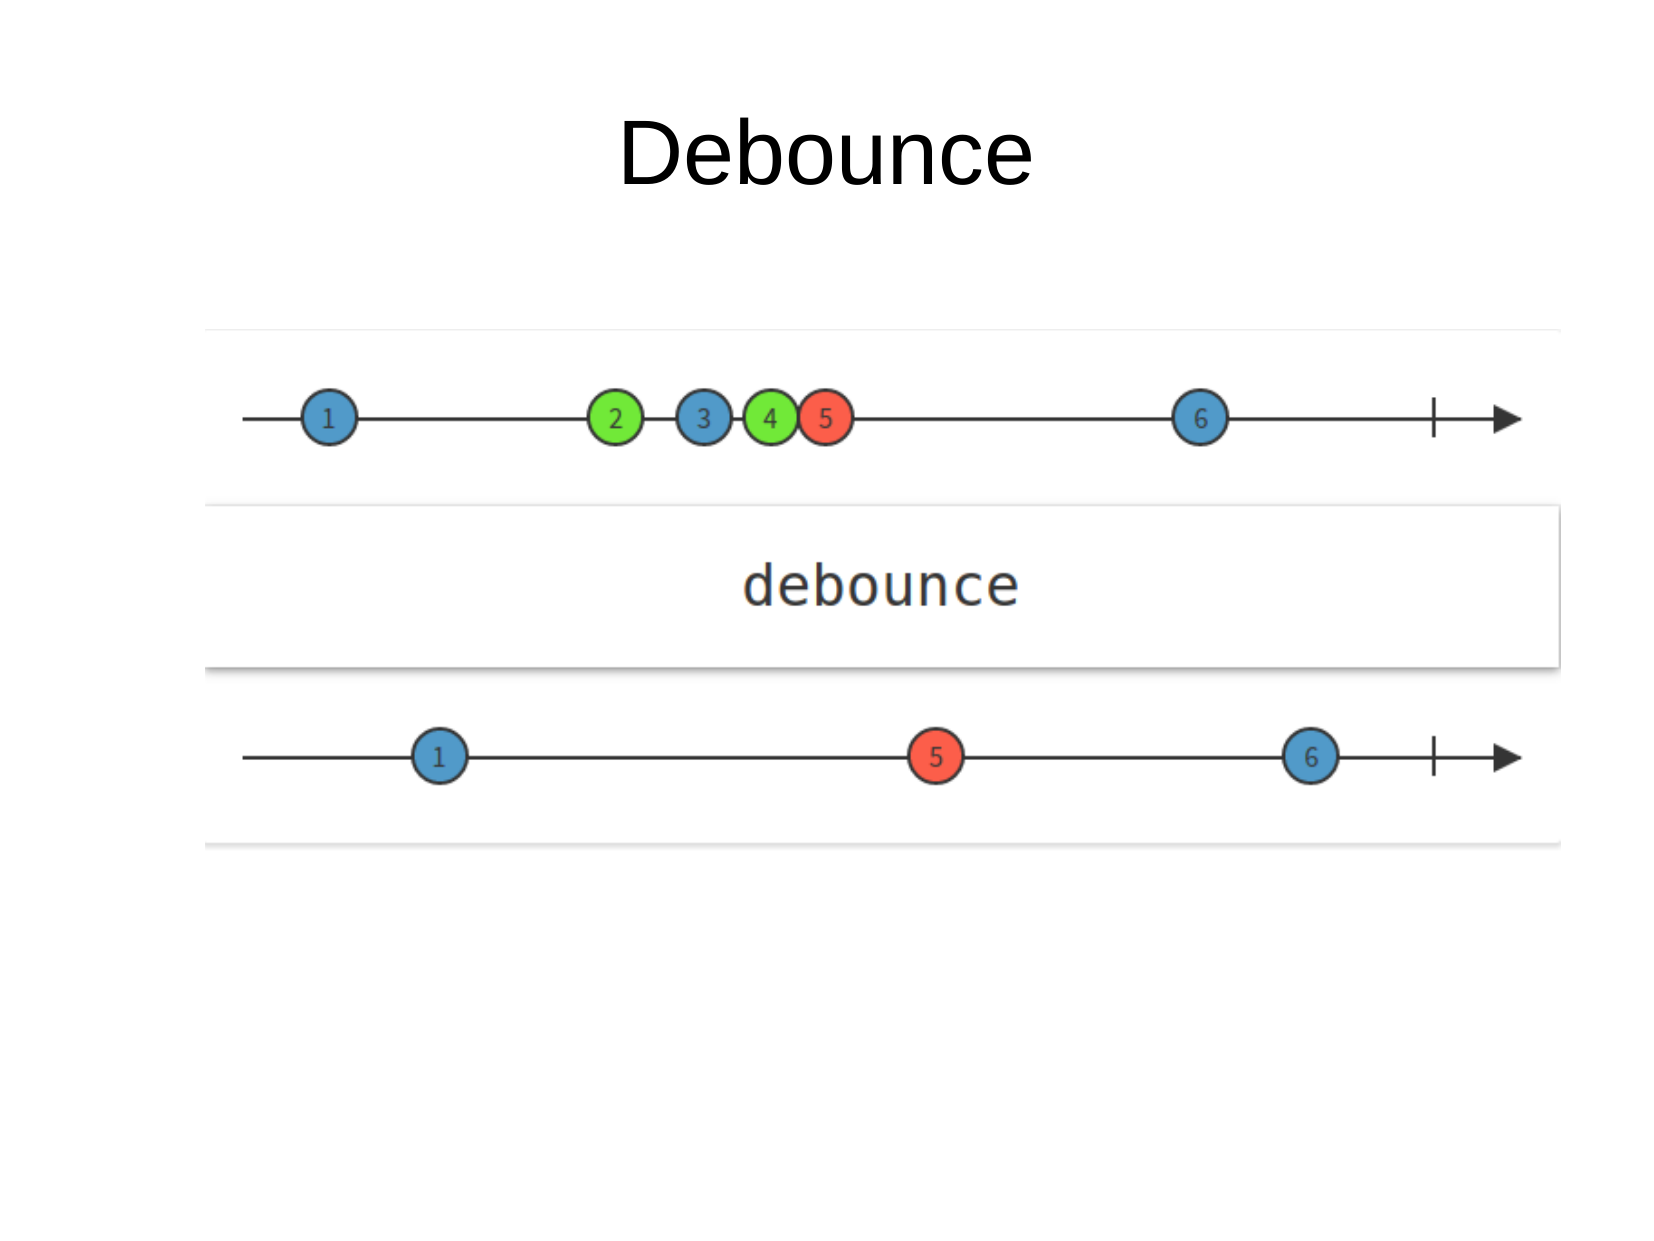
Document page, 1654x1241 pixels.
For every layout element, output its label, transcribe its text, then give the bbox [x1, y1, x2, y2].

picture [205, 329, 1561, 857]
title Debounce [82, 49, 1571, 257]
